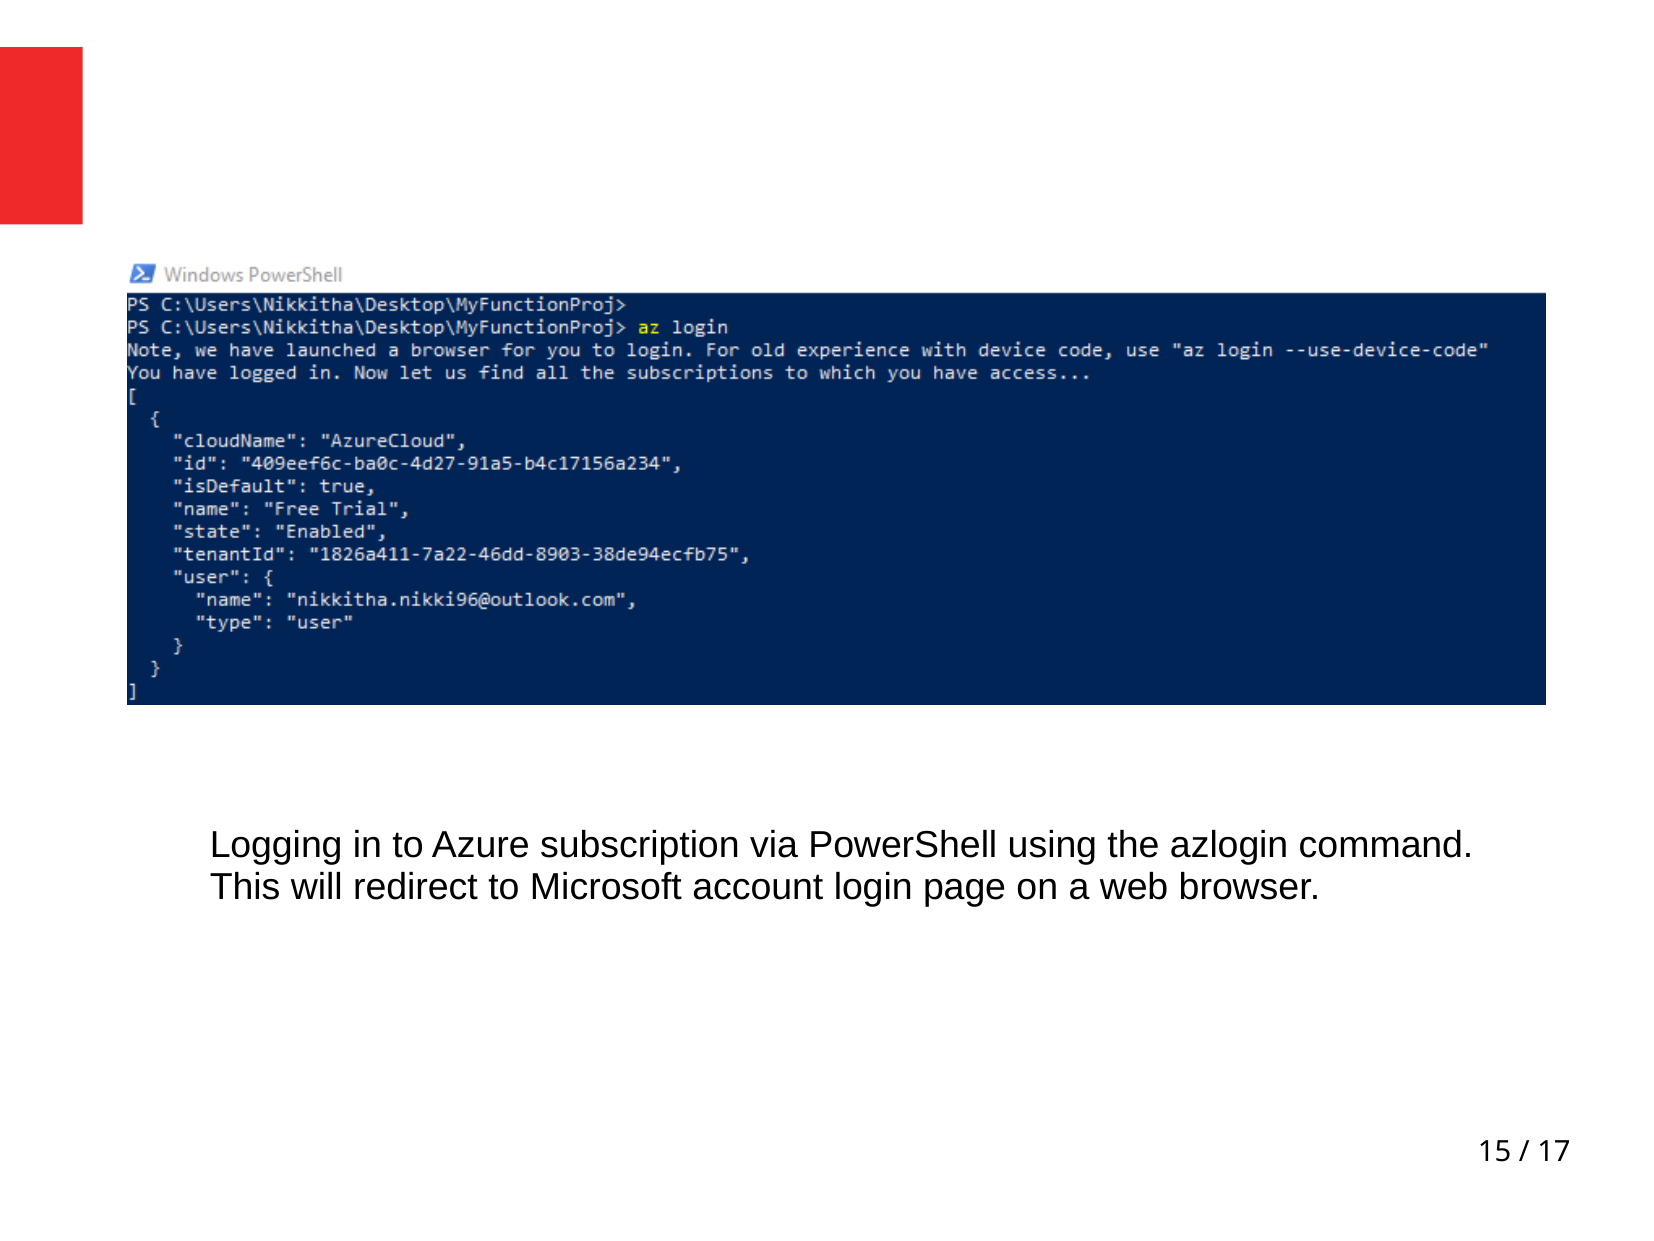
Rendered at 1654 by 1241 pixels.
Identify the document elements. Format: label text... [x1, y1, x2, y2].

picture [127, 256, 1546, 706]
text_box Logging in to Azure subscription via PowerShell using the azlogin command. This will redirect to Microsoft account login page on a web browser. [195, 816, 1489, 916]
